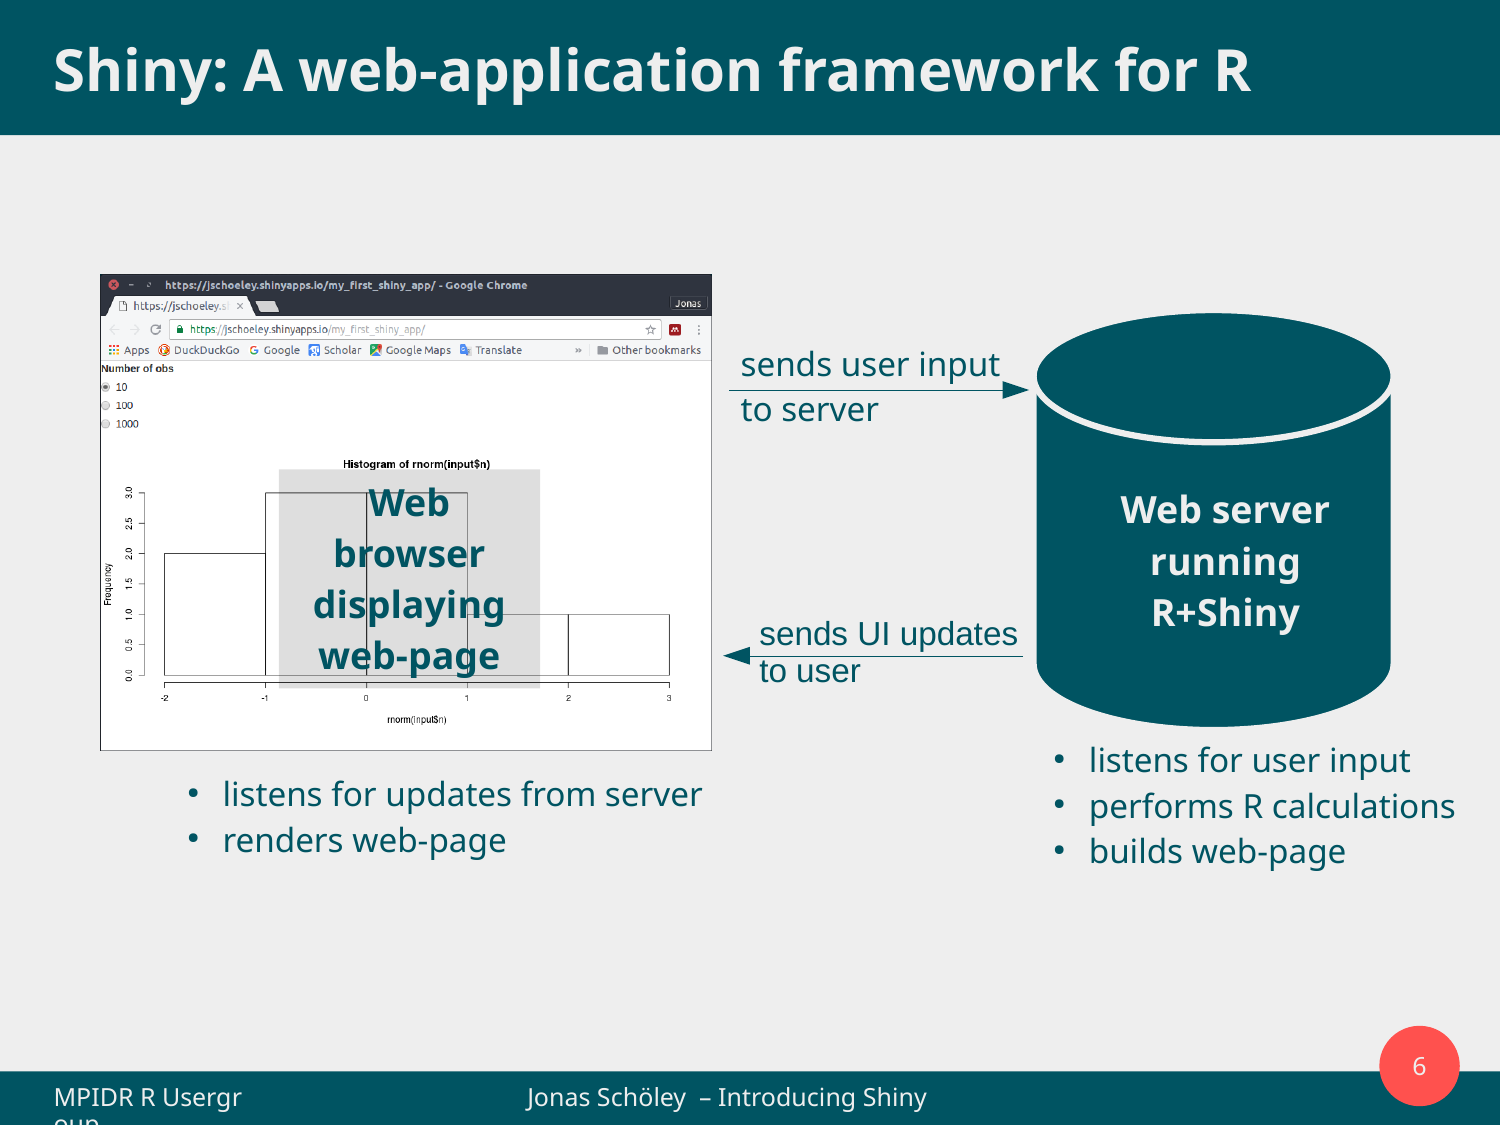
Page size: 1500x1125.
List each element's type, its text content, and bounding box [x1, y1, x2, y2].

text_box Web browser displaying web-page [278, 469, 541, 634]
text_box Web server running R+Shiny [1105, 476, 1326, 641]
text_box [1033, 310, 1394, 730]
text_box listens for user input performs R calculations builds web-page [1038, 730, 1456, 877]
title Shiny: A web-application framework for R [53, 0, 1447, 141]
text_box sends user input to server [725, 333, 1000, 436]
picture [100, 274, 712, 751]
text_box sends UI updates to user [744, 607, 1034, 697]
text_box listens for updates from server renders web-page [172, 763, 691, 867]
